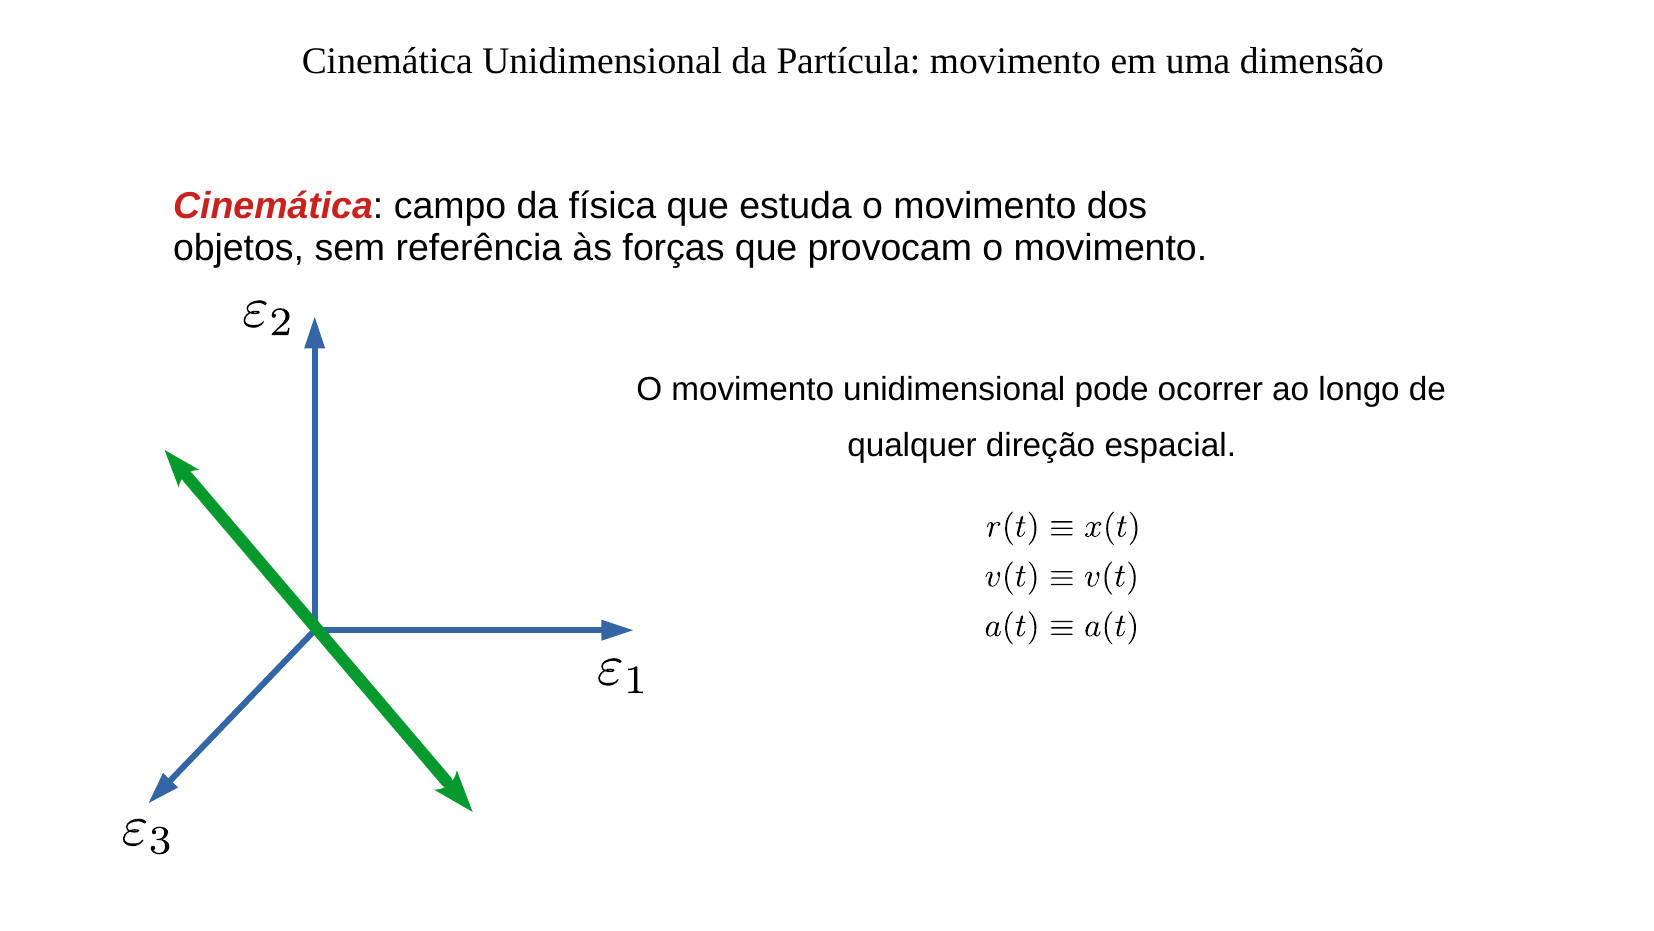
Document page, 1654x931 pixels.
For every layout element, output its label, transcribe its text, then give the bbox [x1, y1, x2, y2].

text_box O movimento unidimensional pode ocorrer ao longo de qualquer direção espacial. [621, 344, 1575, 597]
picture [242, 300, 290, 336]
text_box Cinemática: campo da física que estuda o movimento dos objetos, sem referência às forças que provocam o movimento. [158, 176, 1291, 293]
picture [983, 597, 1139, 646]
picture [596, 658, 643, 694]
text_box Cinemática Unidimensional da Partícula: movimento em uma dimensão [287, 11, 1401, 89]
picture [119, 816, 172, 857]
